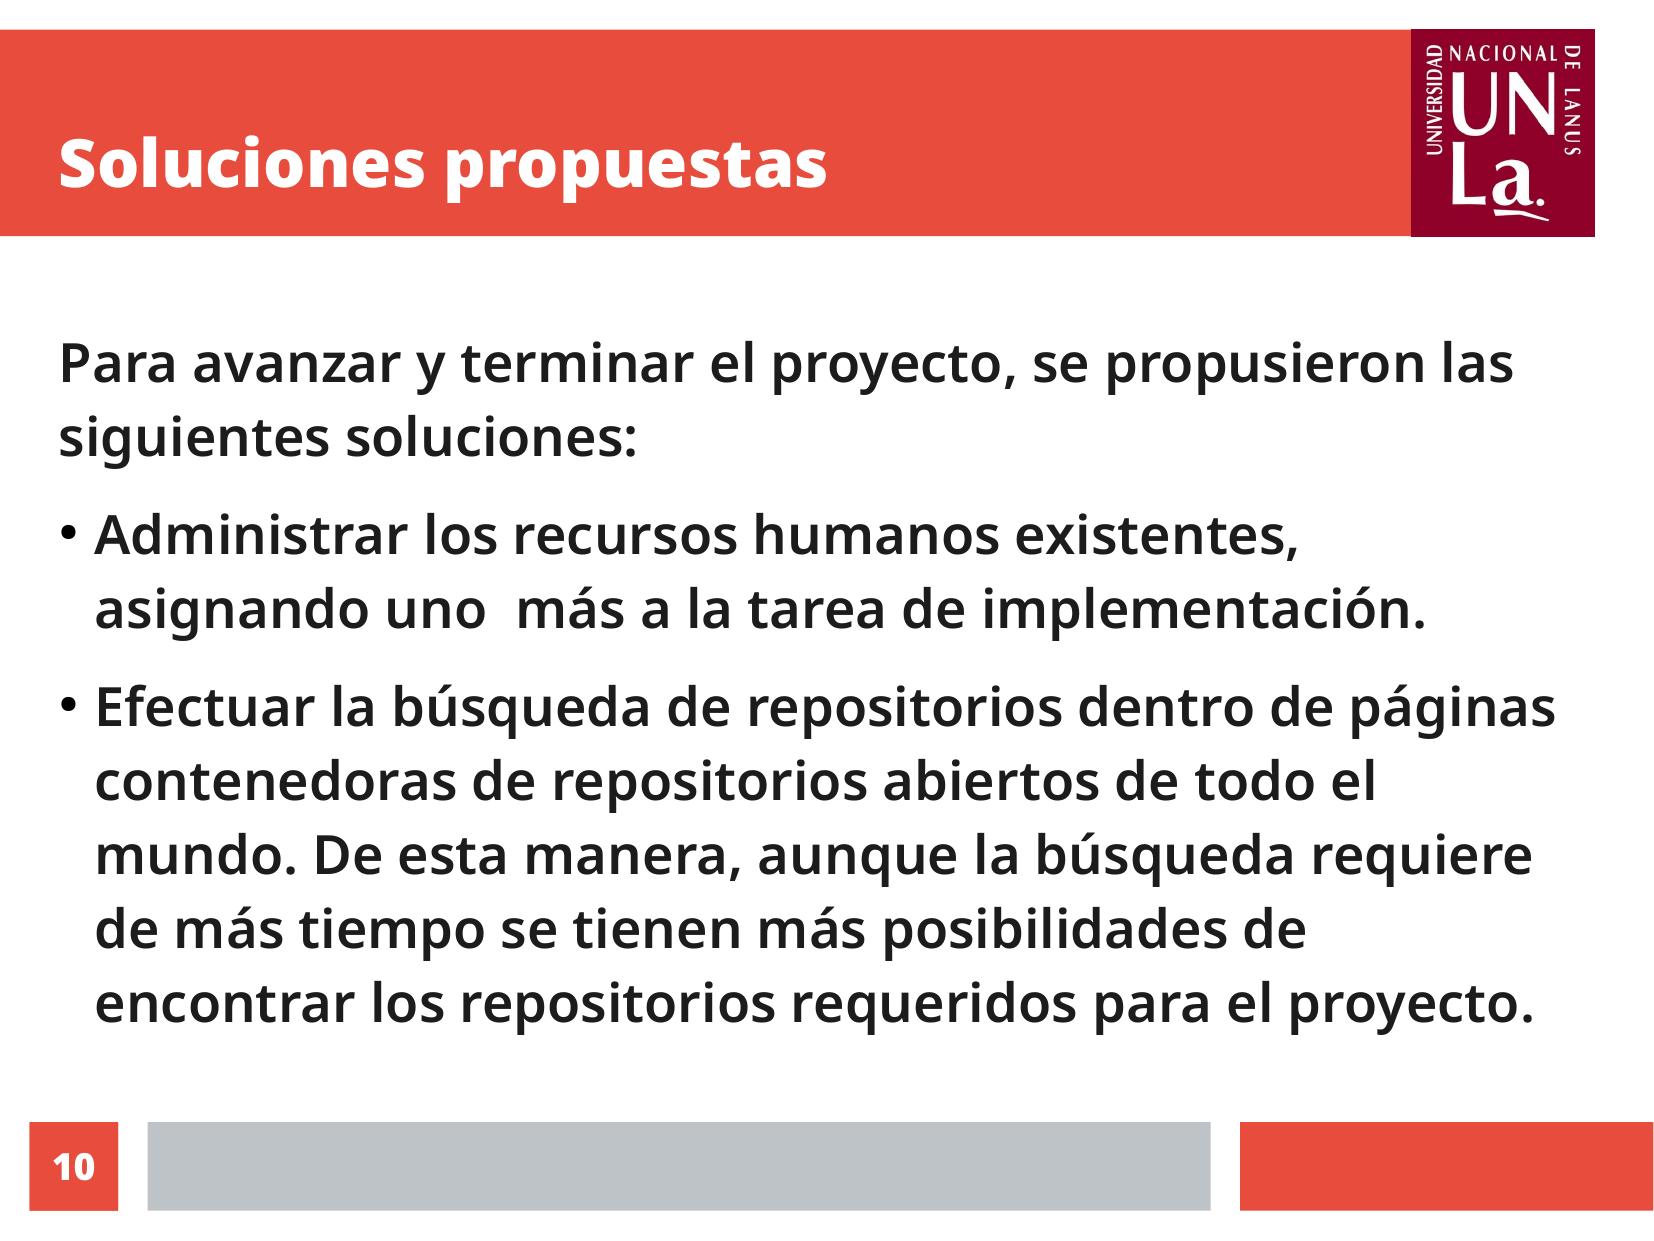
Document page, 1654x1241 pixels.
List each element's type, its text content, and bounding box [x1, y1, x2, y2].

title Soluciones propuestas [59, 59, 1411, 207]
list Para avanzar y terminar el proyecto, se propusieron las siguientes soluciones: Administrar los recursos humanos existentes, asignando uno más a la tarea de implementación. Efectuar la búsqueda de repositorios dentro de páginas contenedoras de repositorios abiertos de todo el mundo. De esta manera, aunque la búsqueda requiere de más tiempo se tienen más posibilidades de encontrar los repositorios requeridos para el proyecto. [59, 324, 1565, 1093]
picture [1411, 29, 1595, 237]
